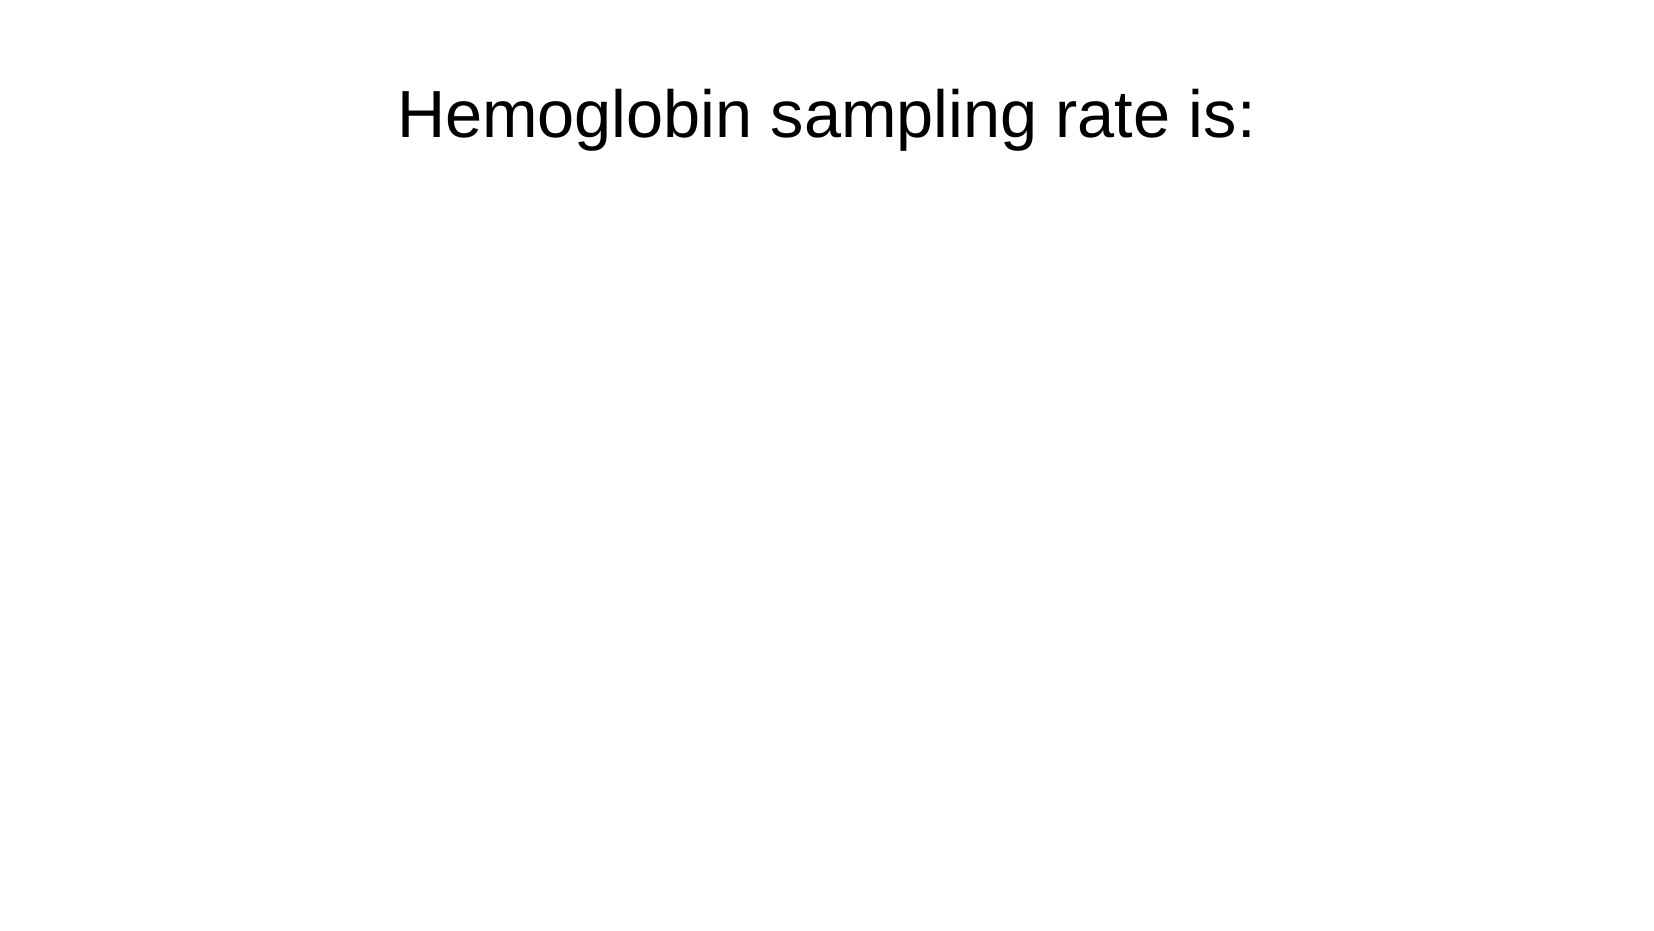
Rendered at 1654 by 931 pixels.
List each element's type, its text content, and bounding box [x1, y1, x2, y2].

title Hemoglobin sampling rate is: [82, 37, 1571, 193]
